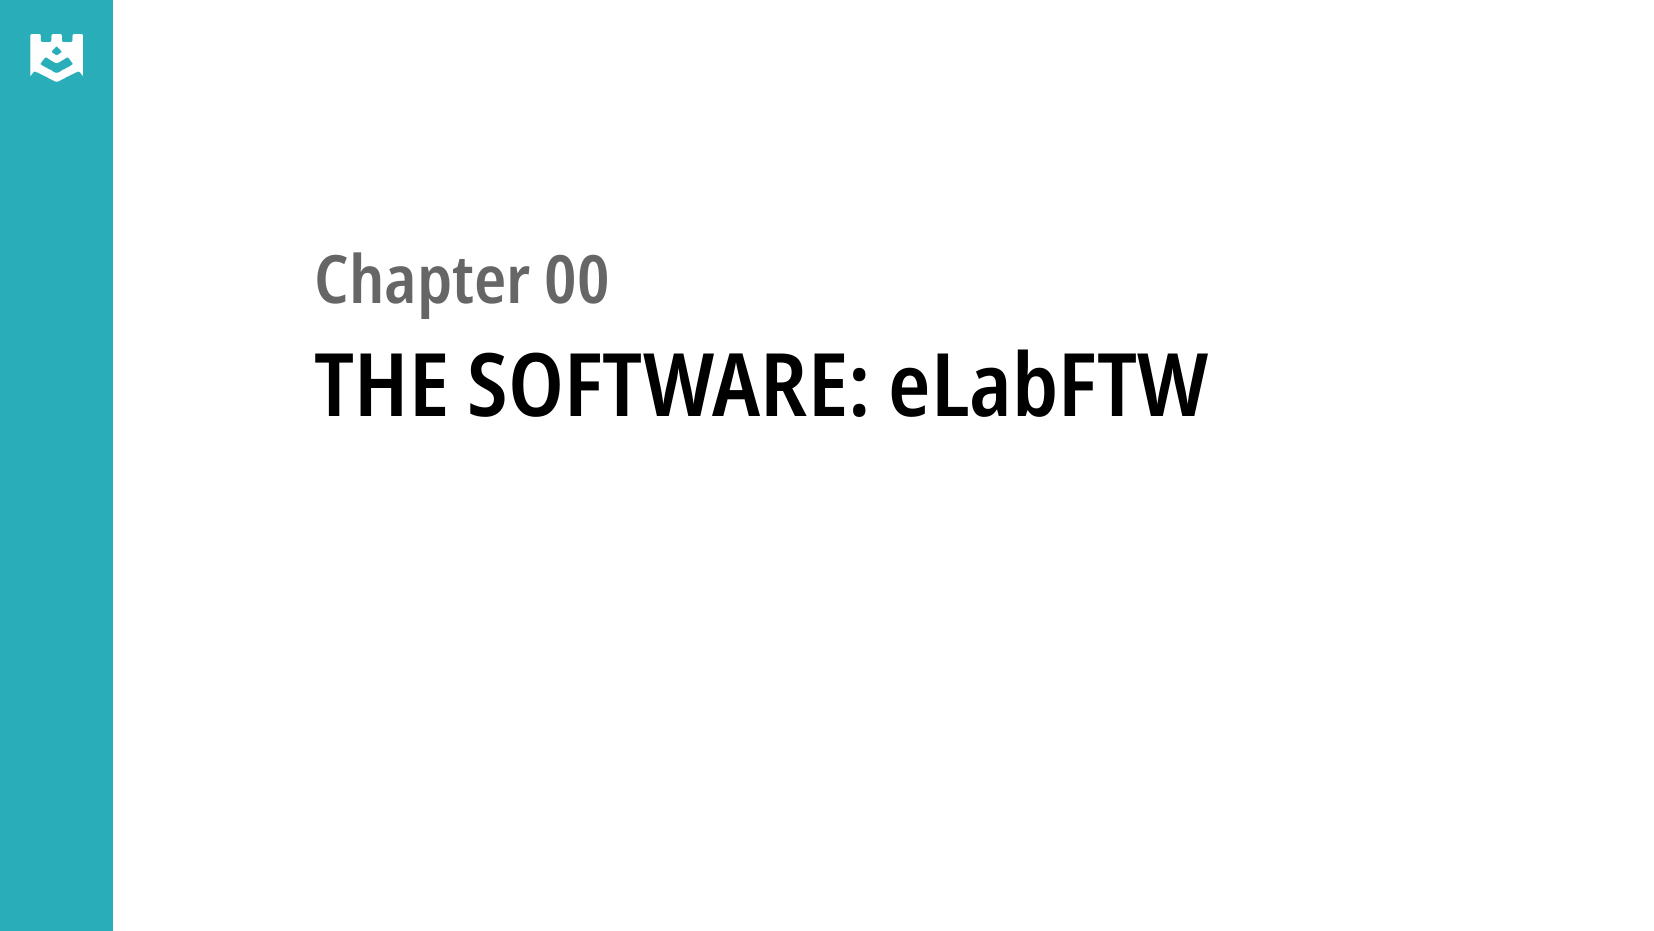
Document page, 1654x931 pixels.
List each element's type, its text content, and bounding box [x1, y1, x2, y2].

text_box Chapter 00 THE SOFTWARE: eLabFTW [300, 225, 1426, 638]
picture [0, 0, 113, 931]
